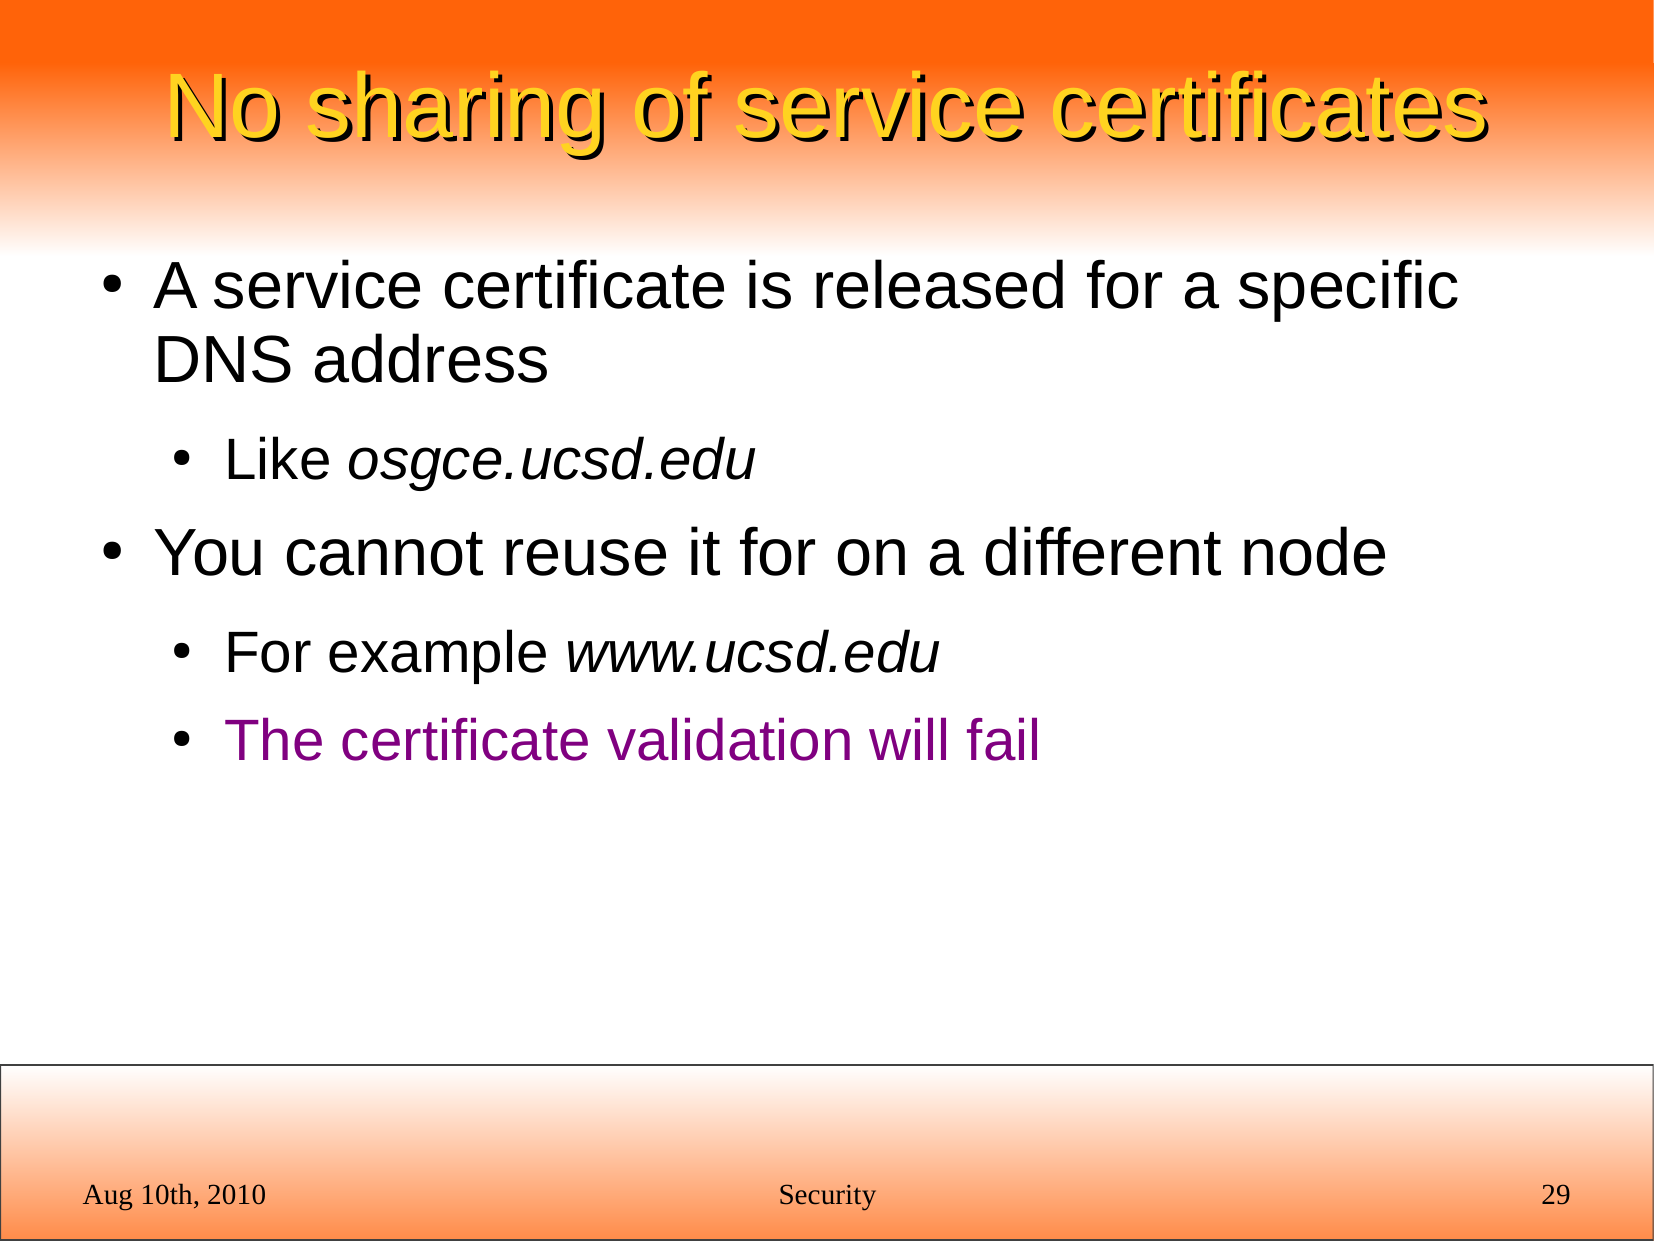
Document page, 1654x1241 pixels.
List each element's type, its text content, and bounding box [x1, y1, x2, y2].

title No sharing of service certificates [82, 9, 1571, 202]
list A service certificate is released for a specific DNS address Like osgce.ucsd.edu You cannot reuse it for on a different node For example www.ucsd.edu The certificate validation will fail [82, 247, 1571, 1067]
